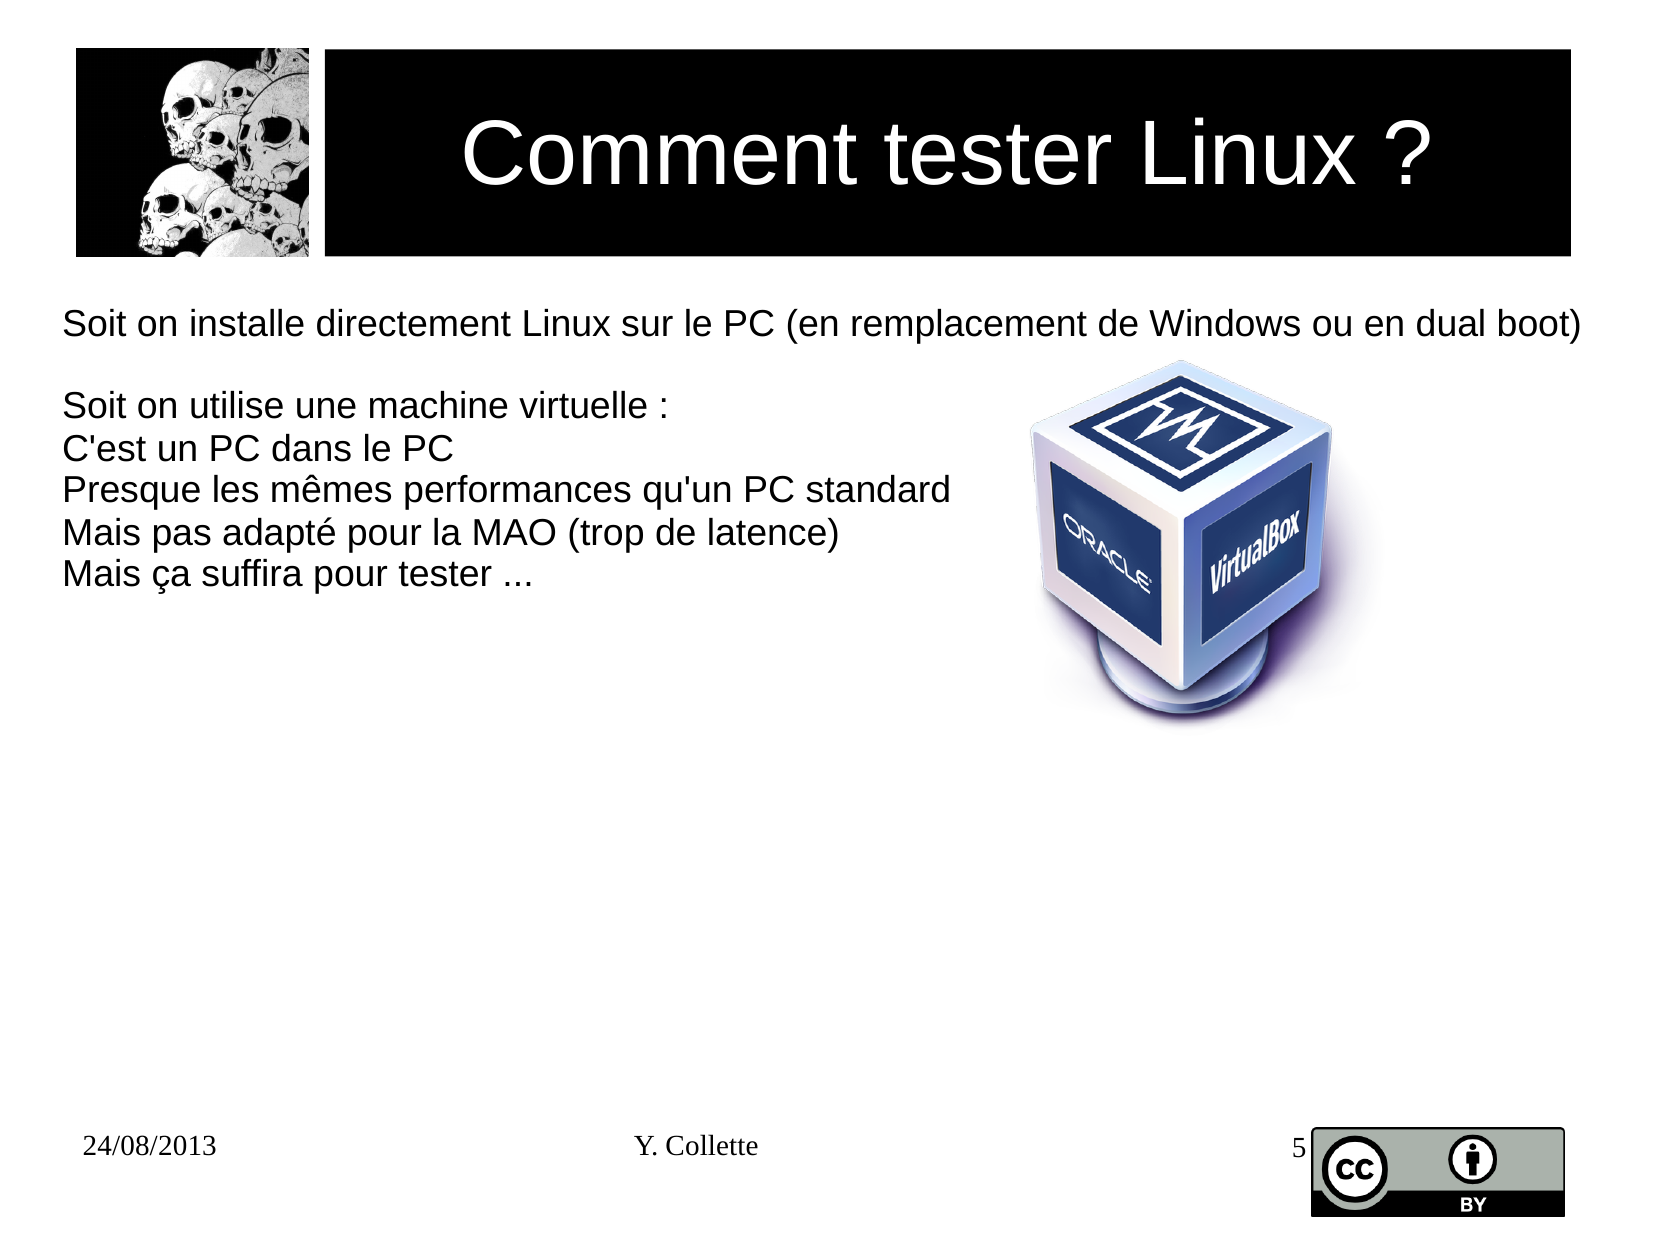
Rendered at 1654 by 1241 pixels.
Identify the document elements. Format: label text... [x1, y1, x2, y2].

picture [76, 48, 309, 257]
picture [1015, 357, 1403, 745]
picture [1311, 1127, 1565, 1217]
text_box Soit on utilise une machine virtuelle : C'est un PC dans le PC Presque les mêmes performances qu'un PC standard Mais pas adapté pour la MAO (trop de latence) Mais ça suffira pour tester ... [47, 377, 1015, 603]
title Comment tester Linux ? [324, 49, 1571, 257]
text_box Soit on installe directement Linux sur le PC (en remplacement de Windows ou en dual boot) [47, 295, 1619, 353]
